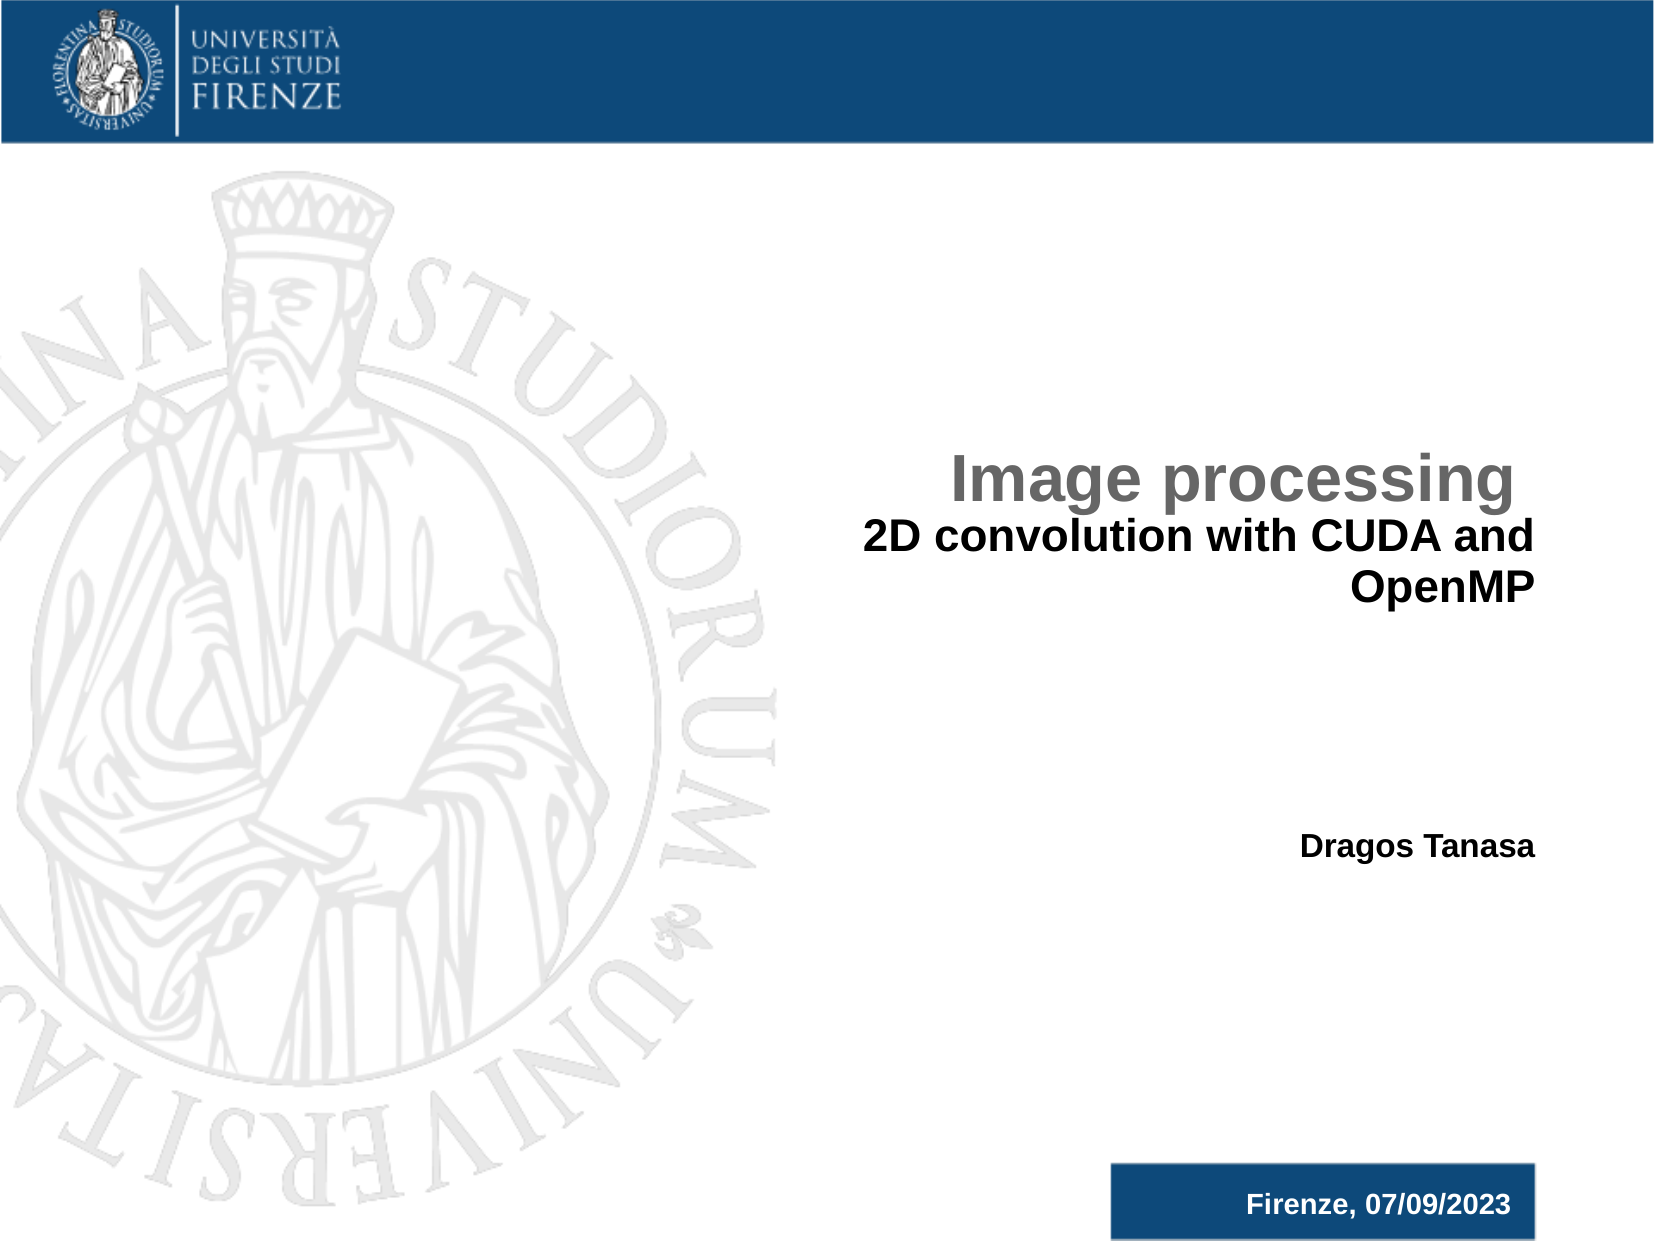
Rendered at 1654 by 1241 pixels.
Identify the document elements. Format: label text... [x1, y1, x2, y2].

text_box 2D convolution with CUDA and OpenMP [673, 509, 1536, 613]
picture [0, 0, 1654, 1241]
subtitle Image processing [773, 419, 1536, 509]
text_box Dragos Tanasa [673, 822, 1536, 871]
text_box Firenze, 07/09/2023 [649, 1181, 1512, 1229]
